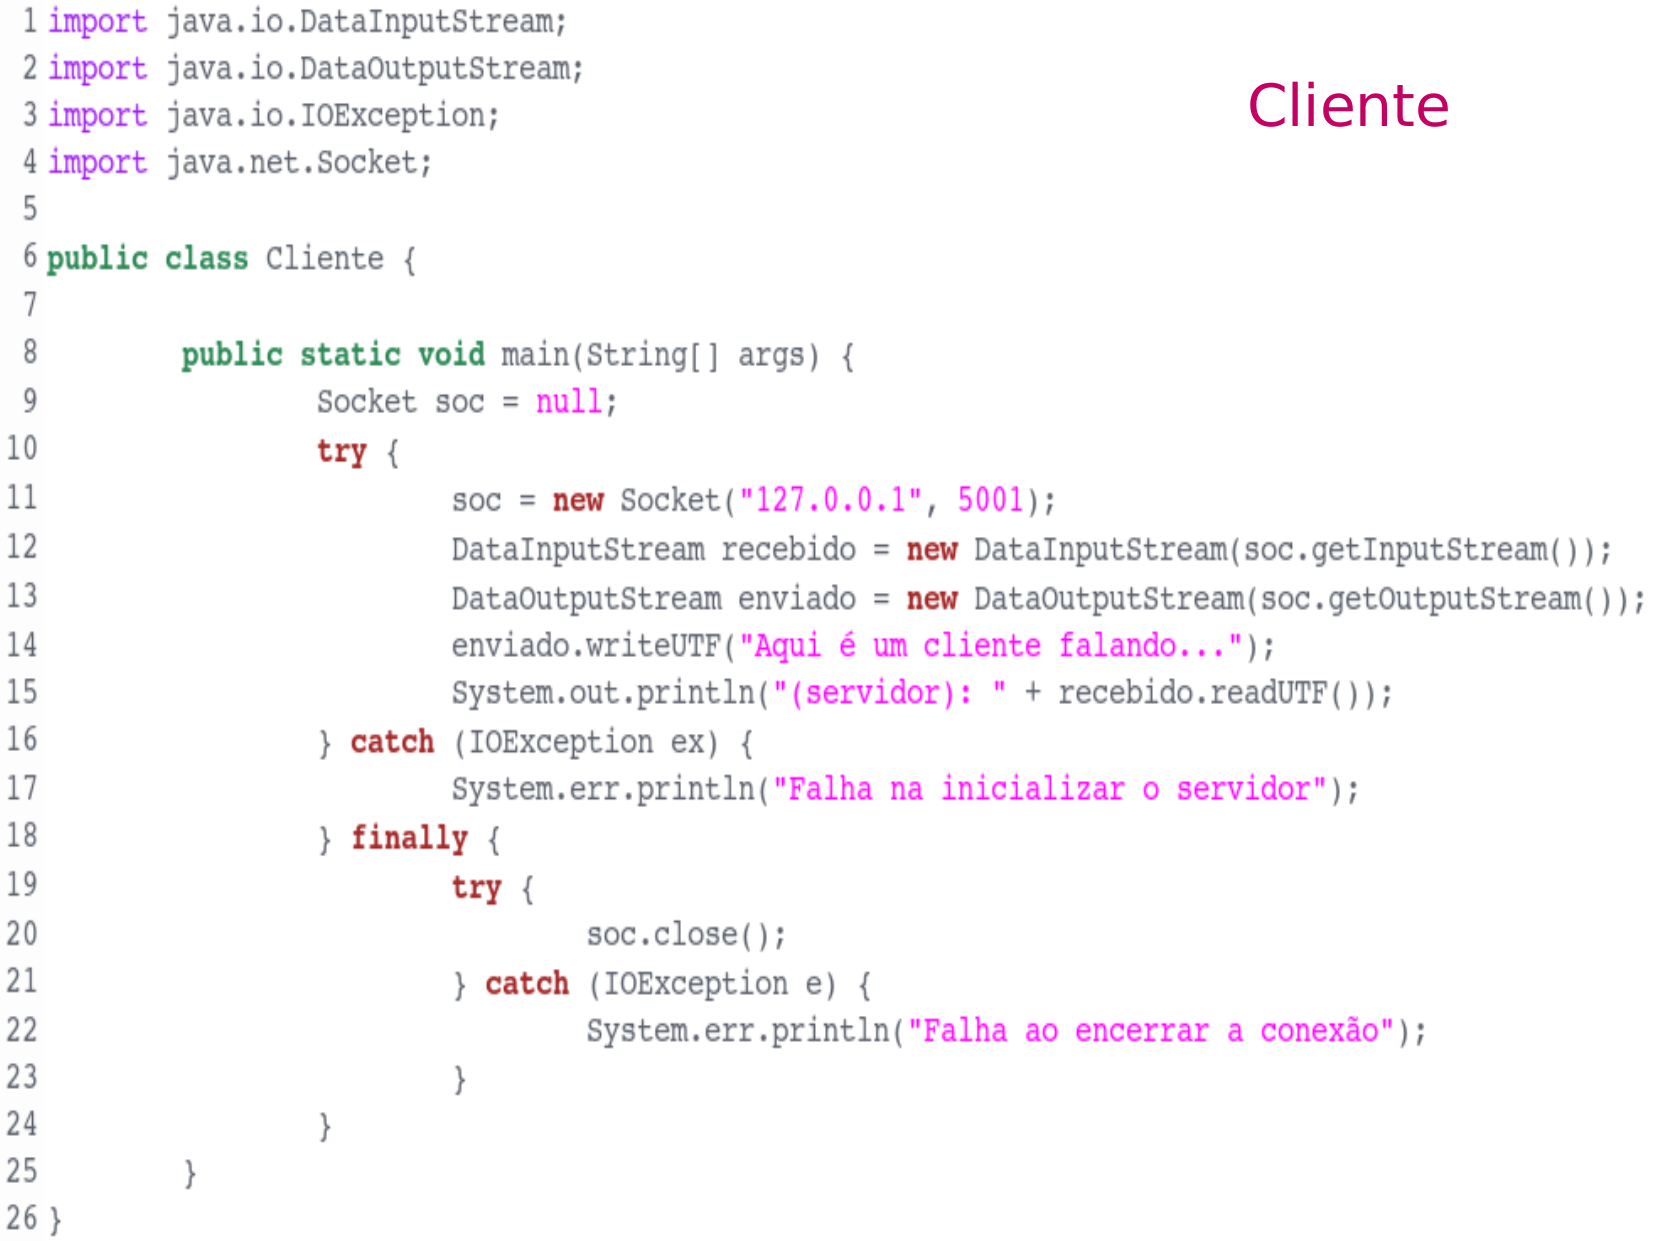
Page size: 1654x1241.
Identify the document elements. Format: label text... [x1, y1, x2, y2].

text_box Cliente [1232, 65, 1467, 148]
picture [0, 0, 1650, 1241]
